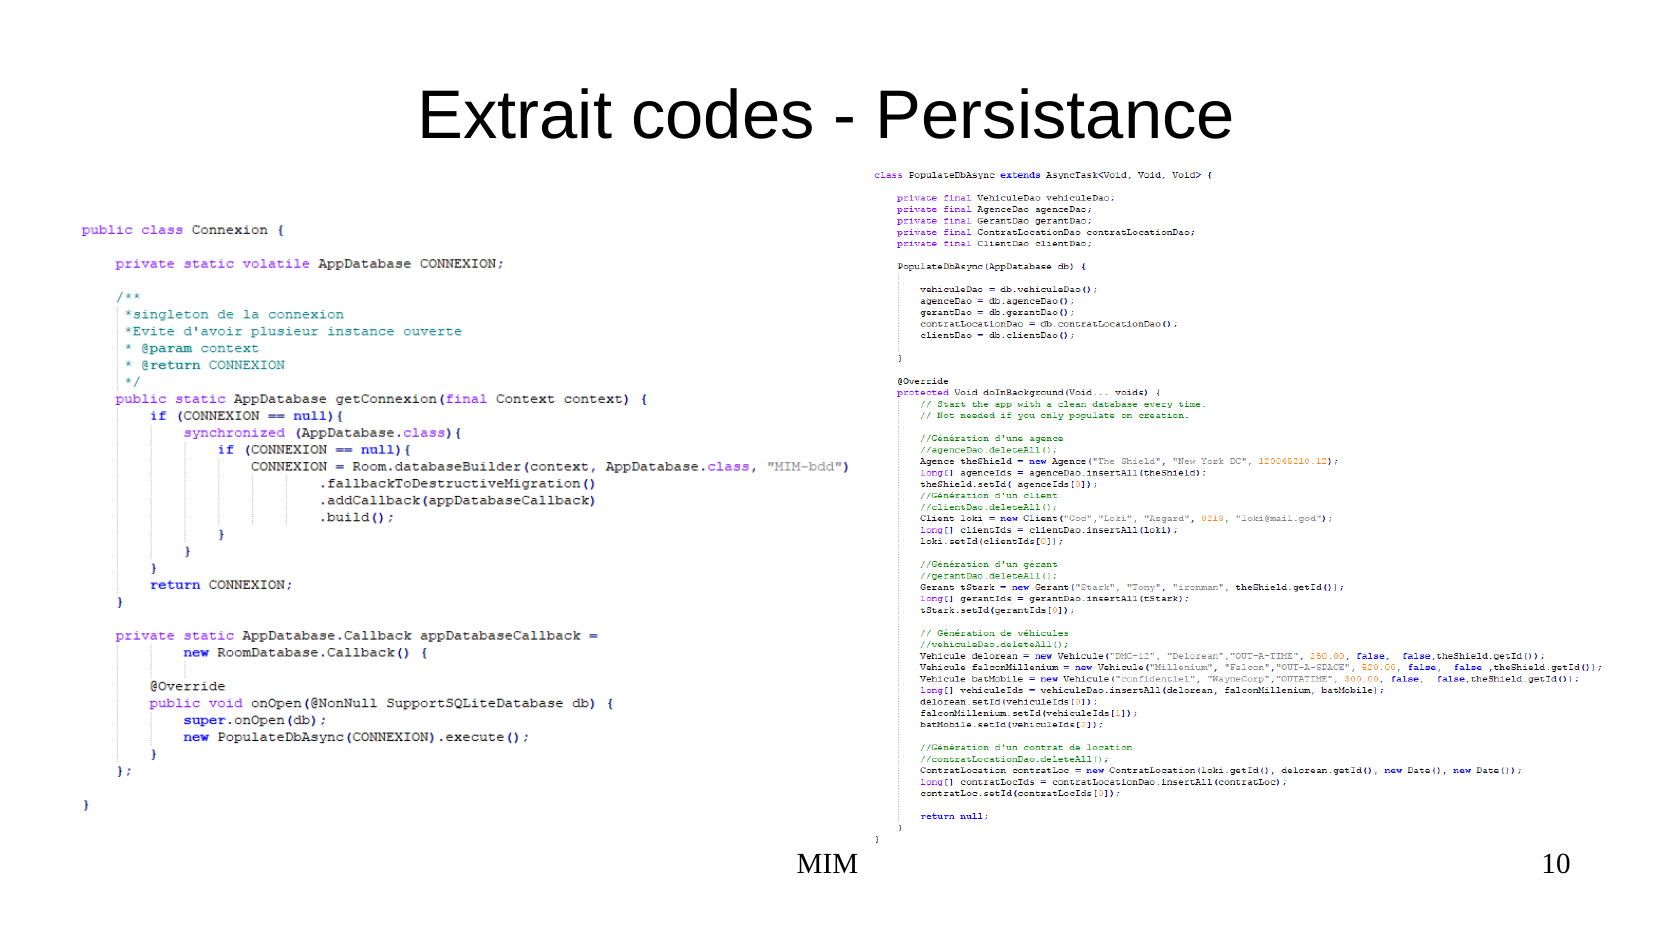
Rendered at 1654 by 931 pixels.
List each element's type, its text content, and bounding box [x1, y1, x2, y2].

picture [82, 217, 869, 815]
title Extrait codes - Persistance [82, 37, 1571, 193]
picture [873, 165, 1607, 849]
